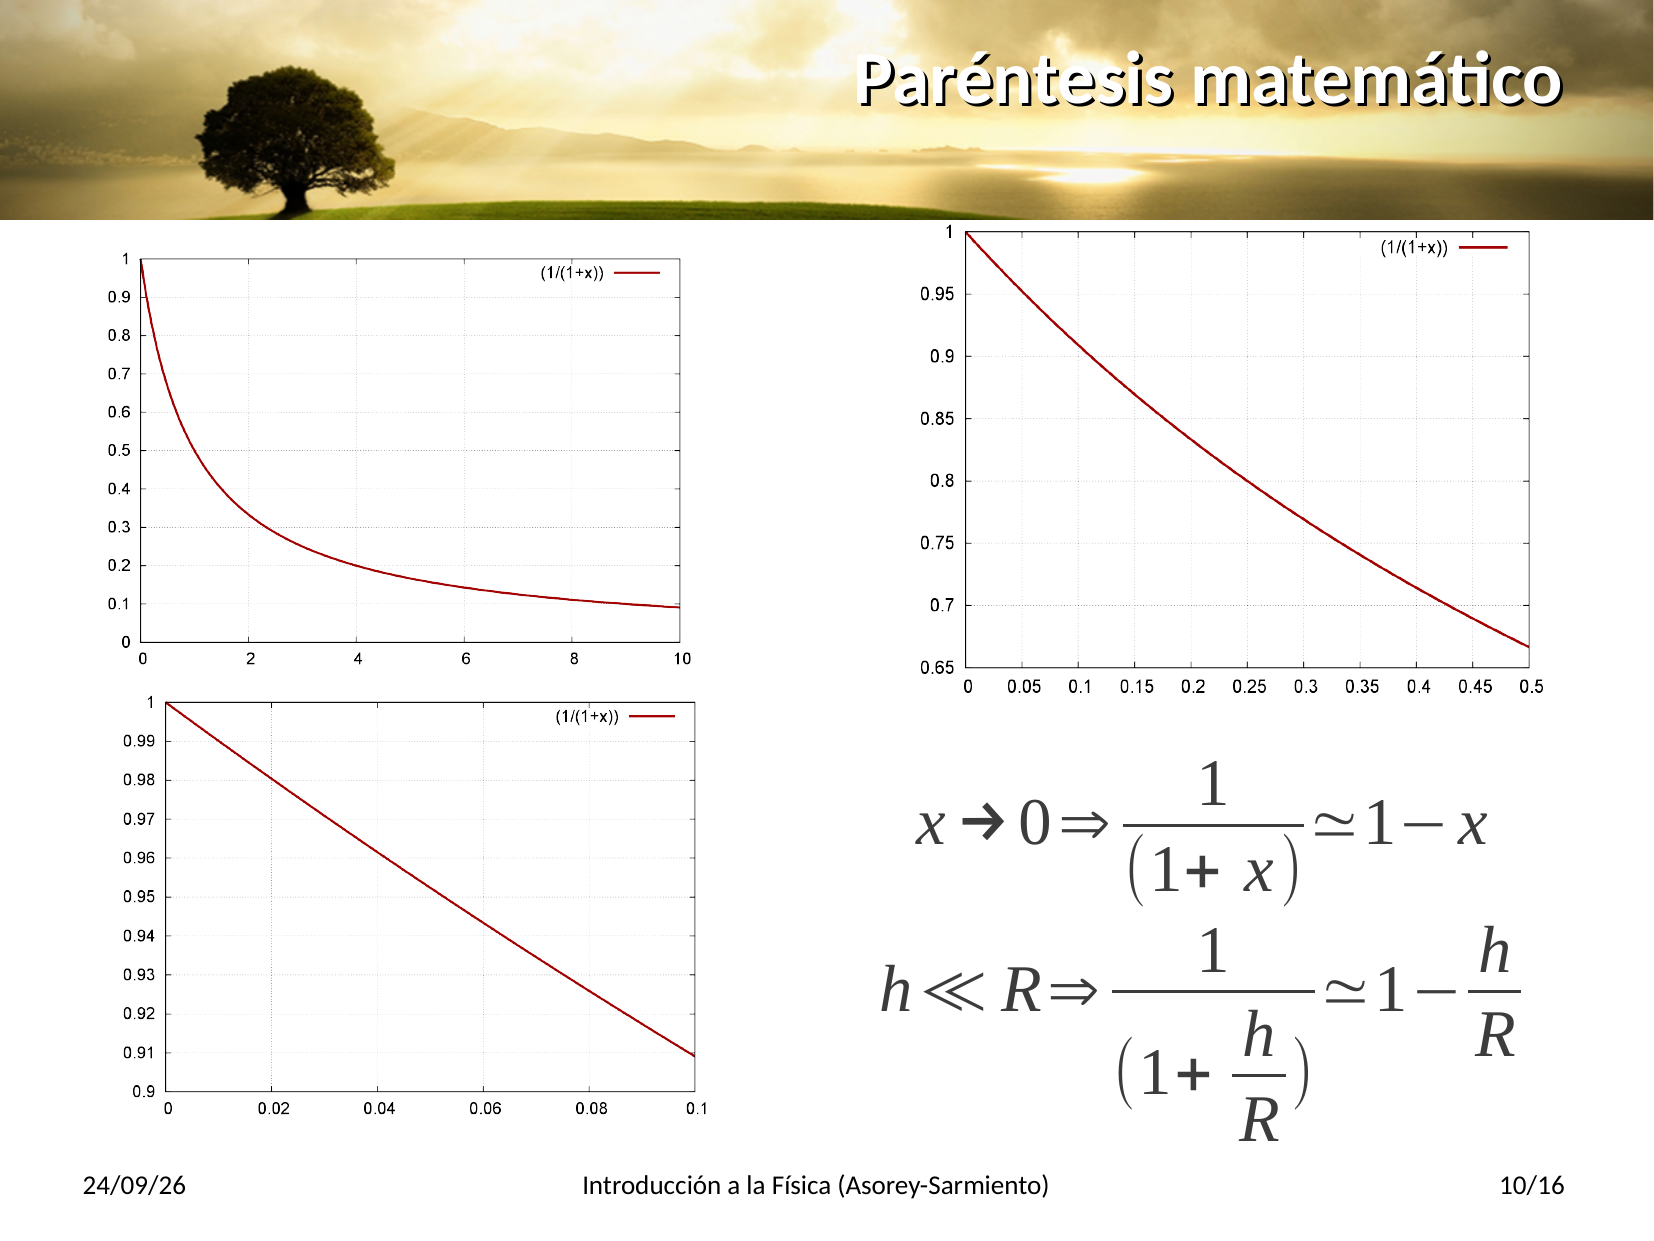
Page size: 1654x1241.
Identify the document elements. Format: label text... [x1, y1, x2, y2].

title Paréntesis matemático [75, 19, 1564, 151]
chart [871, 746, 1531, 1156]
picture [0, 0, 1654, 706]
picture [75, 239, 710, 676]
picture [90, 682, 725, 1126]
